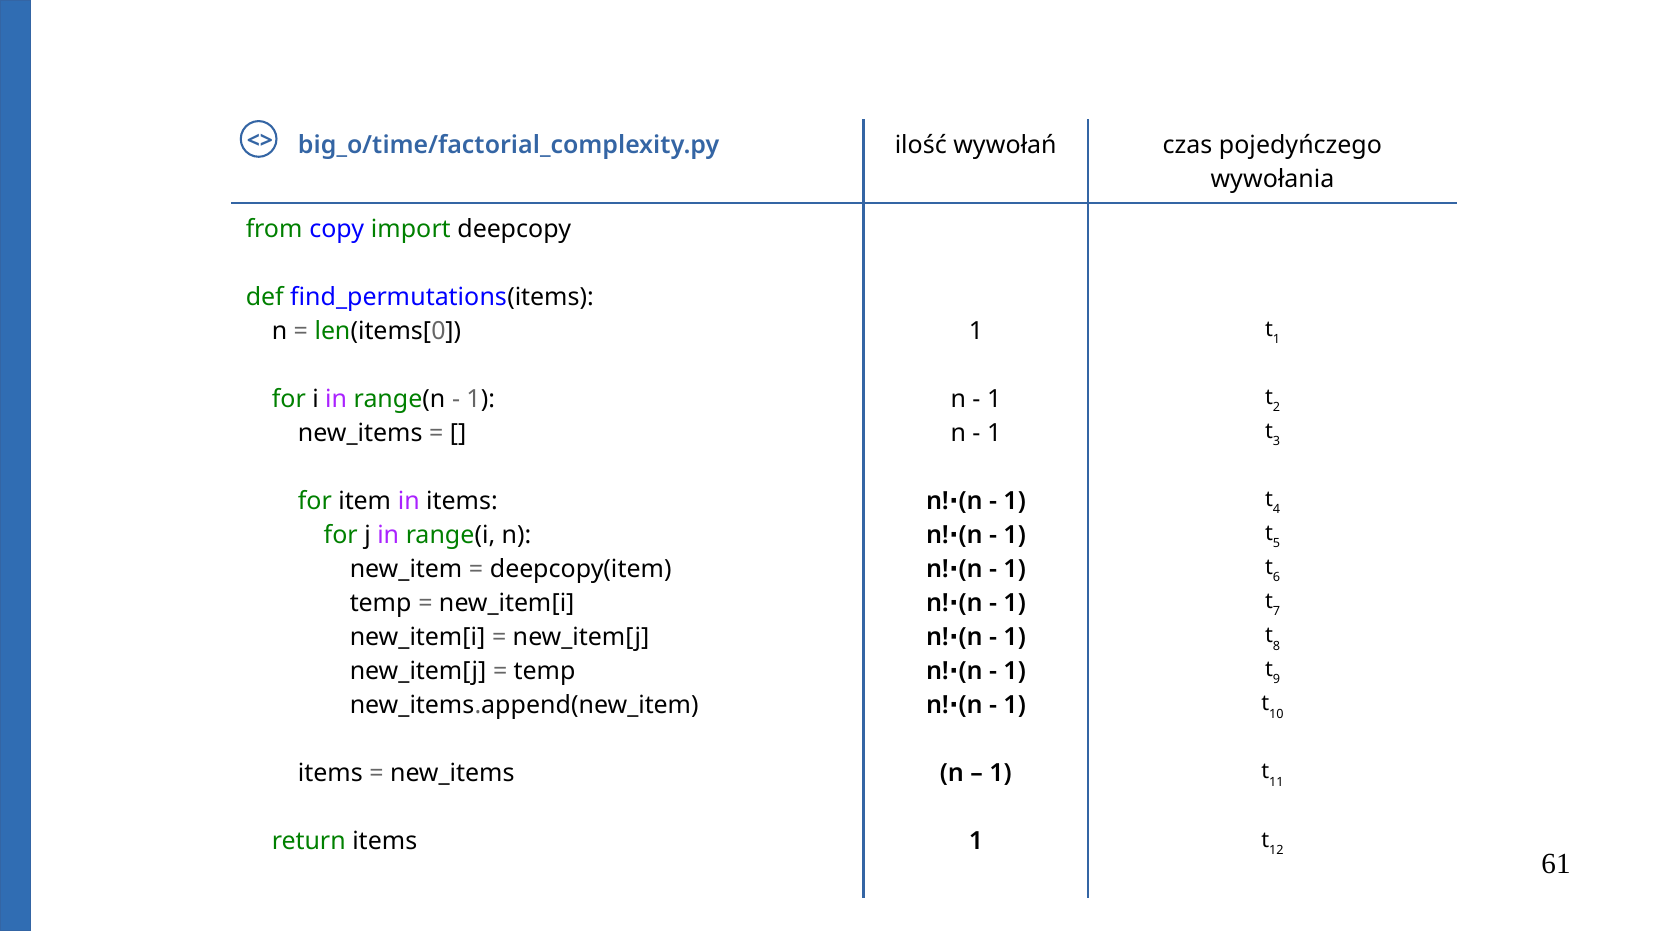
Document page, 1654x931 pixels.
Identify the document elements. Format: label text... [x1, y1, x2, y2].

text_box [0, 0, 31, 931]
text_box <> [232, 116, 289, 162]
table_cell t1 t2 t3 t4 t5 t6 t7 t8 t9 t10 t11 t12 [1089, 204, 1457, 898]
table_header big_o/time/factorial_complexity.py [231, 119, 862, 202]
table_cell 1 n - 1 n - 1 n!⋅(n - 1) n!⋅(n - 1) n!⋅(n - 1) n!⋅(n - 1) n!⋅(n - 1) n!⋅(n - 1) n!⋅(n - 1) (n – 1) 1 [865, 204, 1087, 898]
table_header czas pojedyńczego wywołania [1089, 119, 1457, 202]
table_header ilość wywołań [865, 119, 1087, 202]
table_cell from copy import deepcopy def find_permutations(items): n = len(items[0]) for i in range(n - 1): new_items = [] for item in items: for j in range(i, n): new_item = deepcopy(item) temp = new_item[i] new_item[i] = new_item[j] new_item[j] = temp new_items.append(new_item) items = new_items return items [231, 204, 862, 898]
